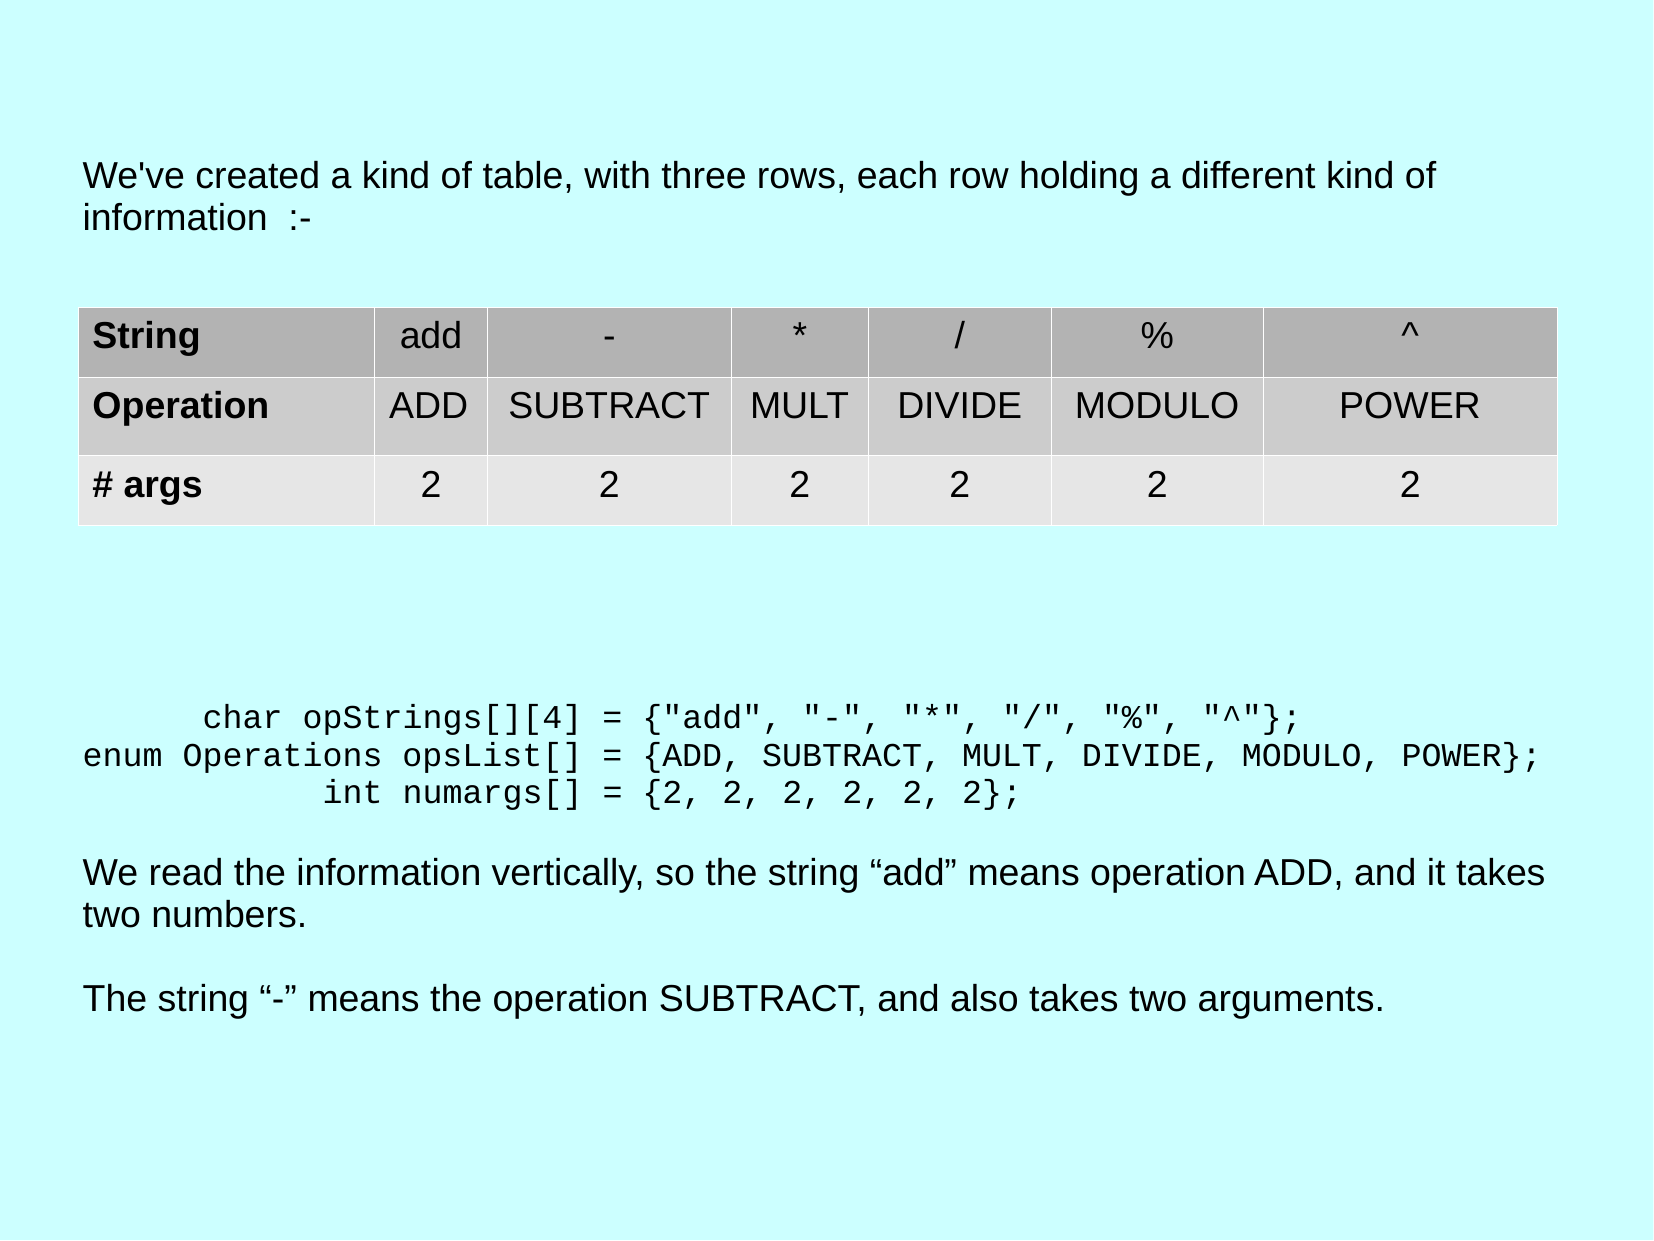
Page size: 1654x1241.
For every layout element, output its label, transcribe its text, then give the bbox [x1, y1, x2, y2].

subtitle We've created a kind of table, with three rows, each row holding a different kind of information :- char opStrings[][4] = {"add", "-", "*", "/", "%", "^"}; enum Operations opsList[] = {ADD, SUBTRACT, MULT, DIVIDE, MODULO, POWER}; int numargs[] = {2, 2, 2, 2, 2, 2}; We read the information vertically, so the string “add” means operation ADD, and it takes two numbers. The string “-” means the operation SUBTRACT, and also takes two arguments. [82, 70, 1583, 1146]
table_header * [732, 308, 868, 377]
table_header / [869, 308, 1051, 377]
table_cell DIVIDE [869, 378, 1051, 455]
table_cell Operation [79, 378, 374, 455]
table_cell 2 [1264, 456, 1557, 525]
table_cell 2 [488, 456, 731, 525]
table_header add [375, 308, 487, 377]
table_cell 2 [1052, 456, 1263, 525]
table_cell 2 [869, 456, 1051, 525]
table_cell 2 [375, 456, 487, 525]
table_header ^ [1264, 308, 1557, 377]
table_cell SUBTRACT [488, 378, 731, 455]
table_cell POWER [1264, 378, 1557, 455]
table_header String [79, 308, 374, 377]
table_cell MULT [732, 378, 868, 455]
table_cell MODULO [1052, 378, 1263, 455]
table_cell 2 [732, 456, 868, 525]
table_header % [1052, 308, 1263, 377]
table_cell ADD [375, 378, 487, 455]
table_cell # args [79, 456, 374, 525]
table_header - [488, 308, 731, 377]
